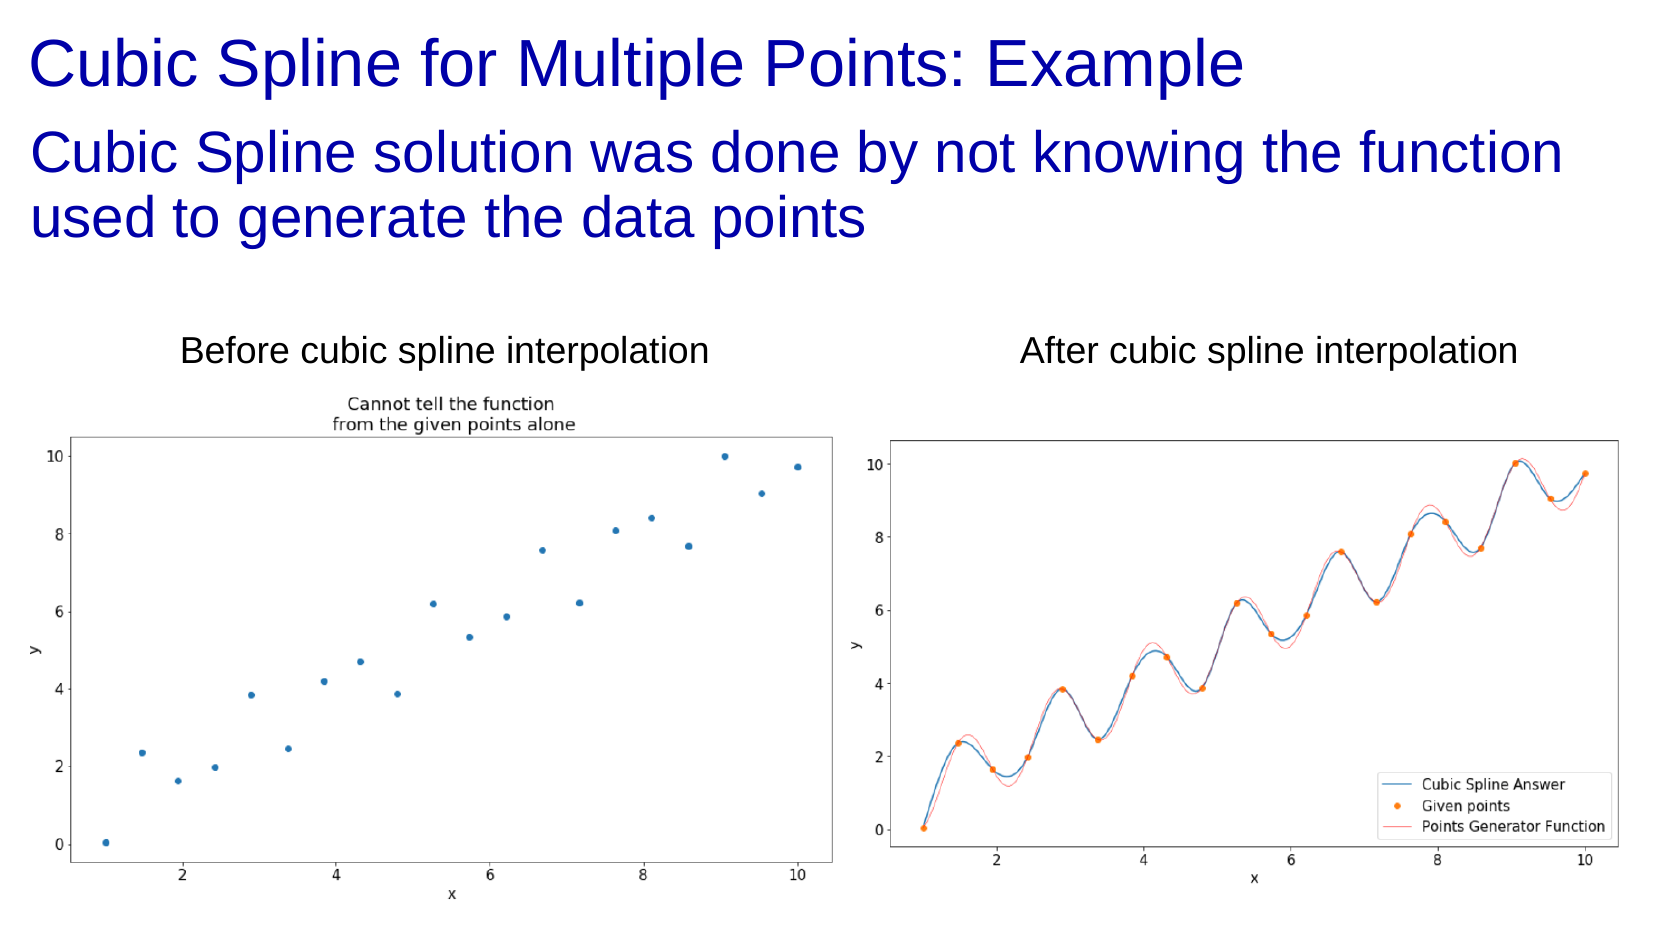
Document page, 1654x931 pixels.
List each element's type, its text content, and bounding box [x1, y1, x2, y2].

title Cubic Spline for Multiple Points: Example [28, 21, 1626, 106]
text_box Before cubic spline interpolation [165, 322, 781, 379]
picture [15, 389, 1624, 903]
list Cubic Spline solution was done by not knowing the function used to generate the data points [30, 120, 1645, 916]
text_box After cubic spline interpolation [1005, 322, 1546, 421]
